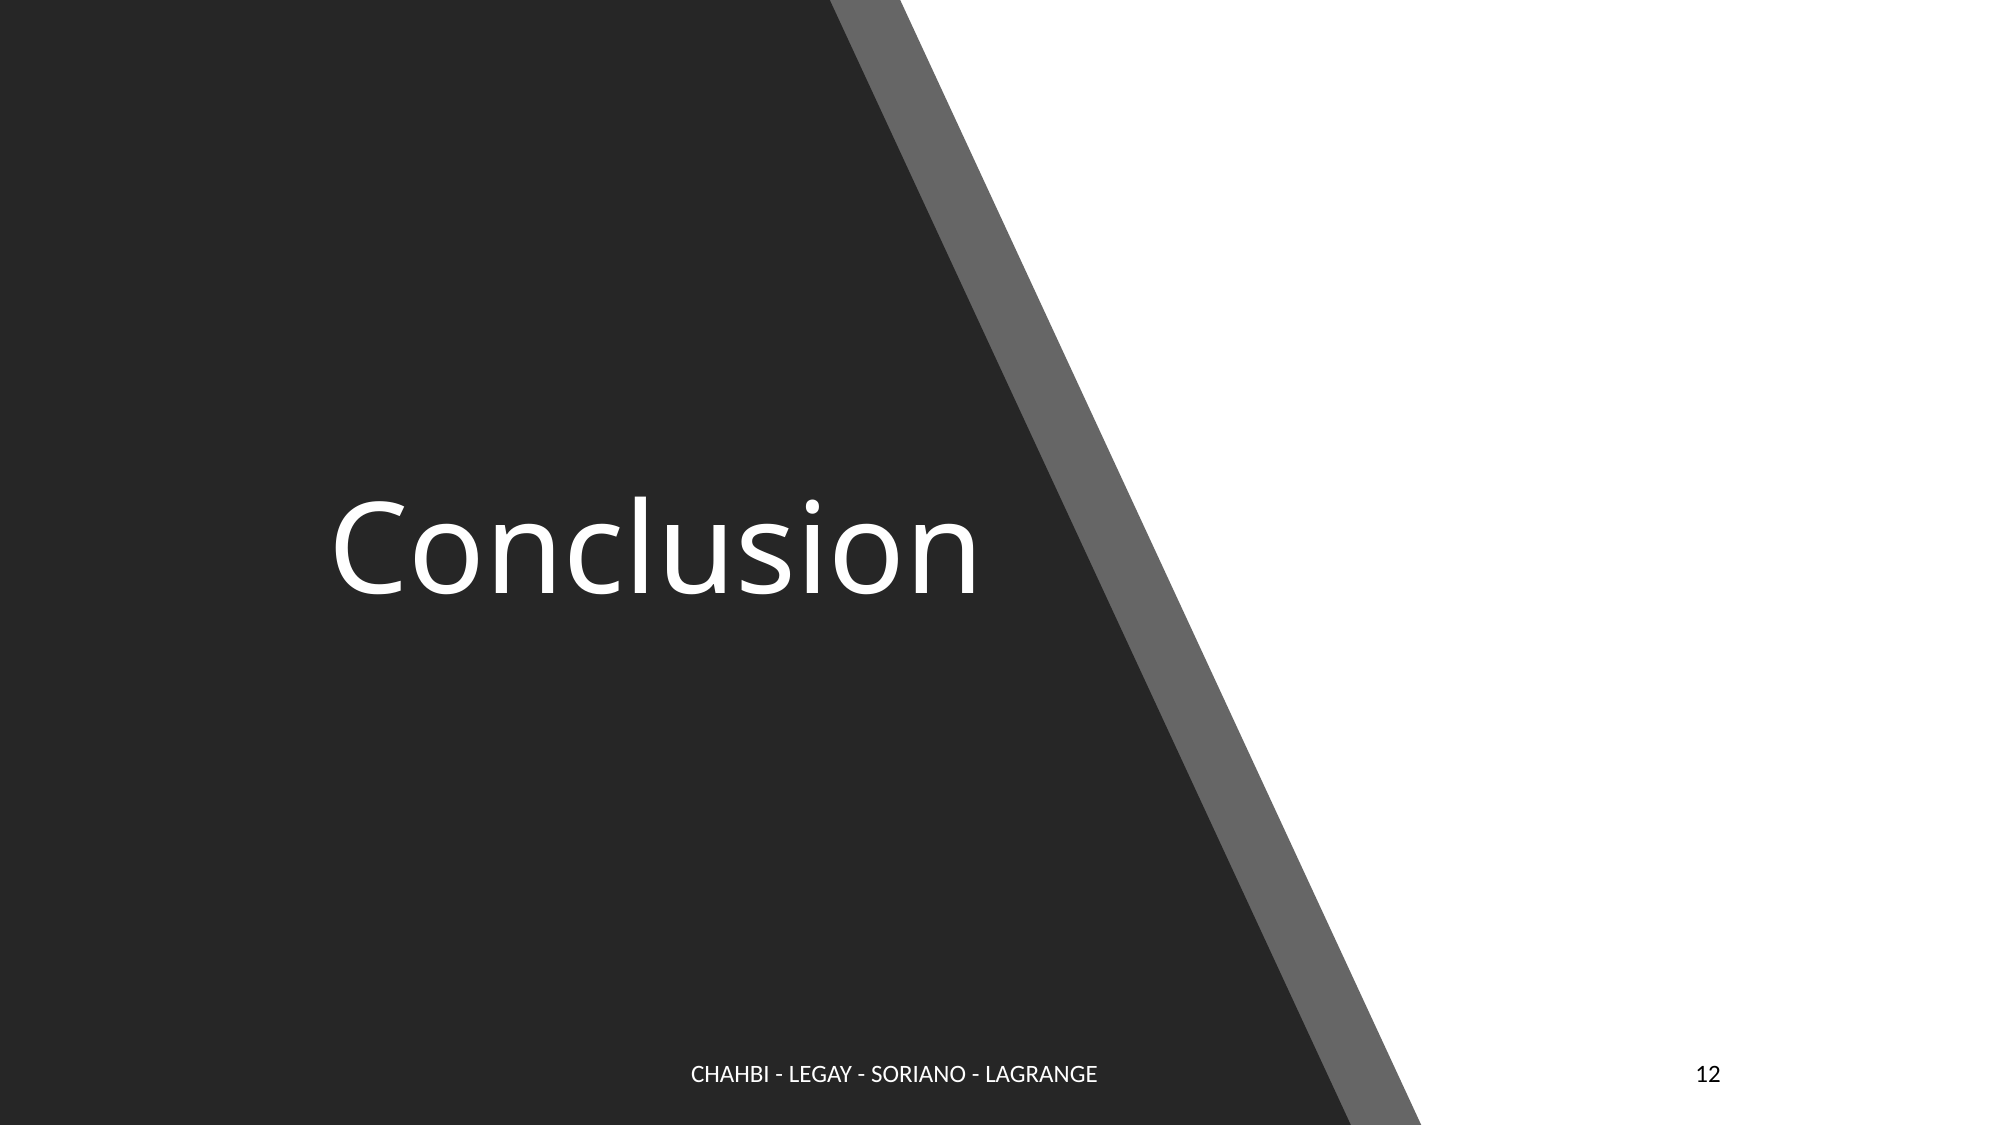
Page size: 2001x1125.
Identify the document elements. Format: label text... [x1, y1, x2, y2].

footer CHAHBI - LEGAY - SORIANO - LAGRANGE [521, 1043, 1269, 1103]
list [137, 329, 1863, 1043]
text_box [0, 0, 2000, 1125]
slide_number [1680, 1043, 1863, 1103]
